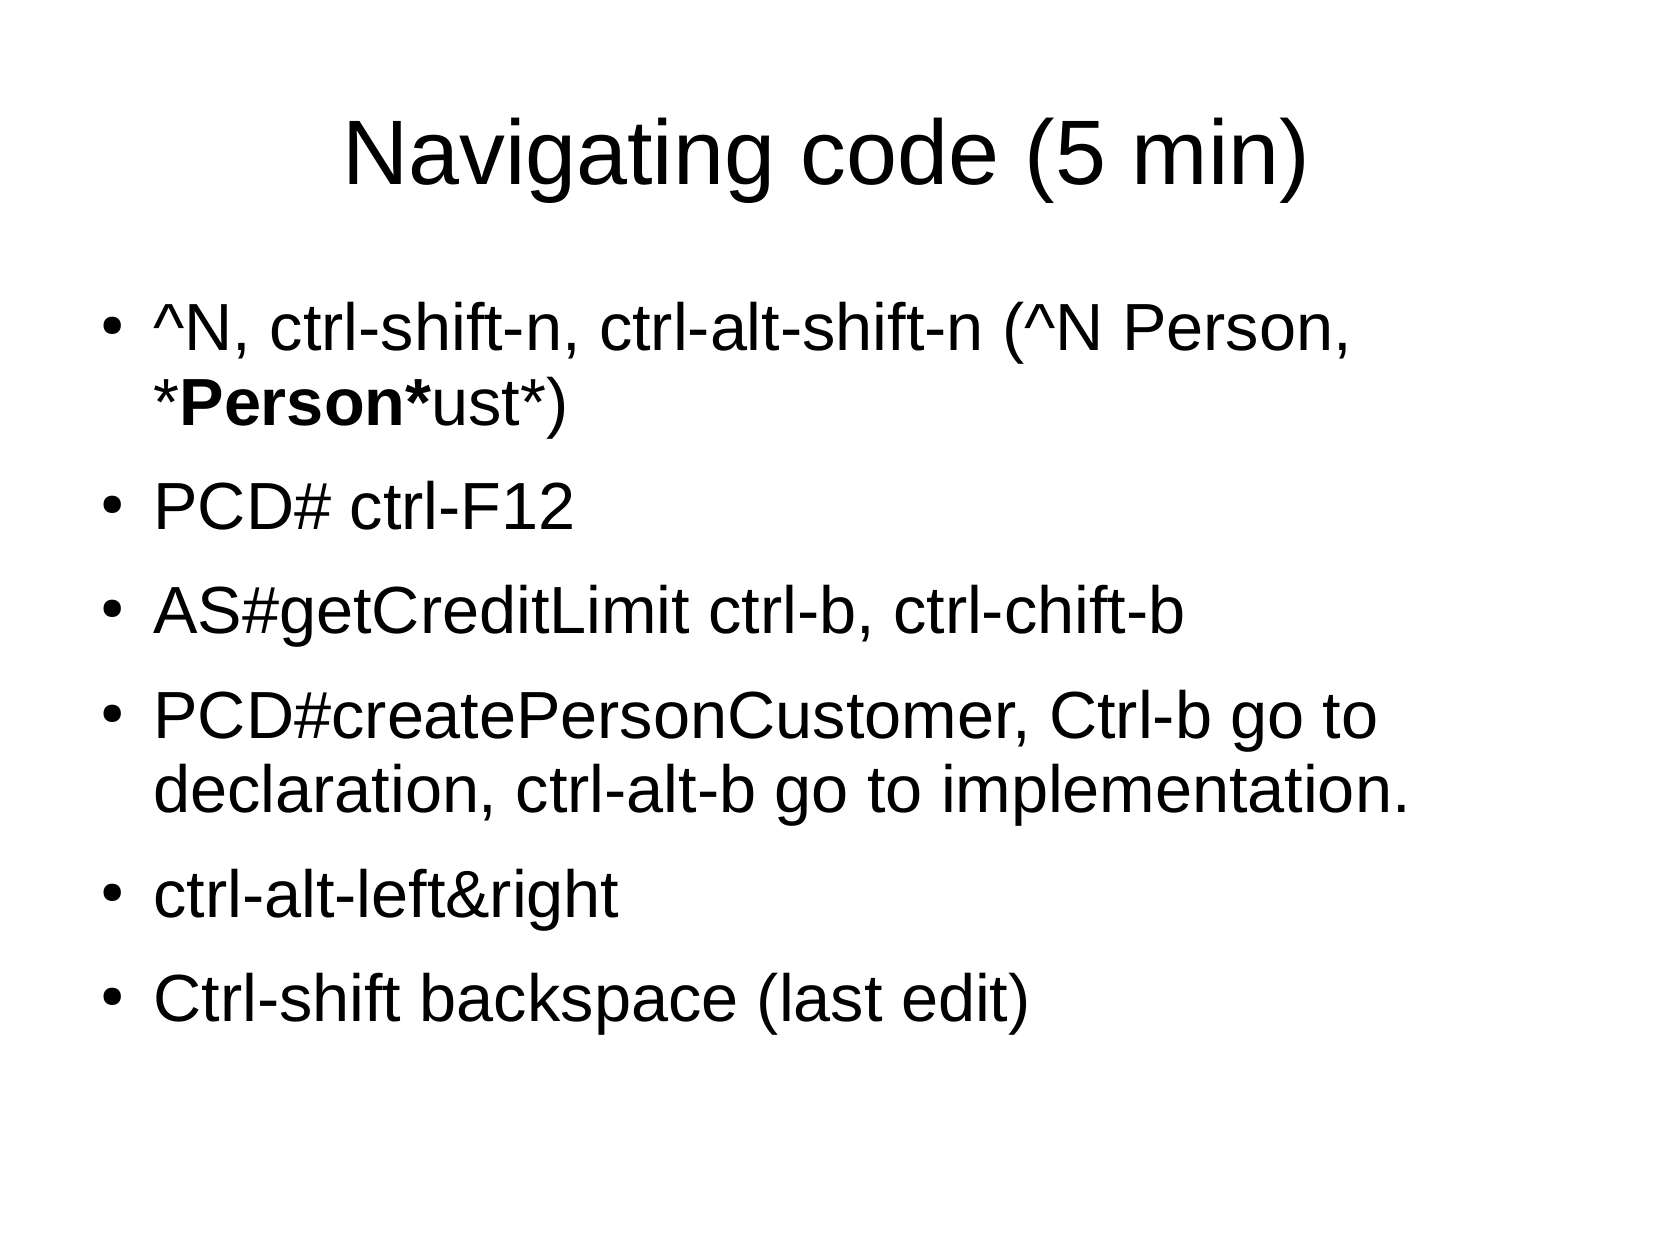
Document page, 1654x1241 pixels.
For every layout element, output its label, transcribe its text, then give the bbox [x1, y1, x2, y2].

list ^N, ctrl-shift-n, ctrl-alt-shift-n (^N Person, *Person*ust*) PCD# ctrl-F12 AS#getCreditLimit ctrl-b, ctrl-chift-b PCD#createPersonCustomer, Ctrl-b go to declaration, ctrl-alt-b go to implementation. ctrl-alt-left&right Ctrl-shift backspace (last edit) [82, 290, 1571, 1109]
title Navigating code (5 min) [82, 49, 1571, 257]
